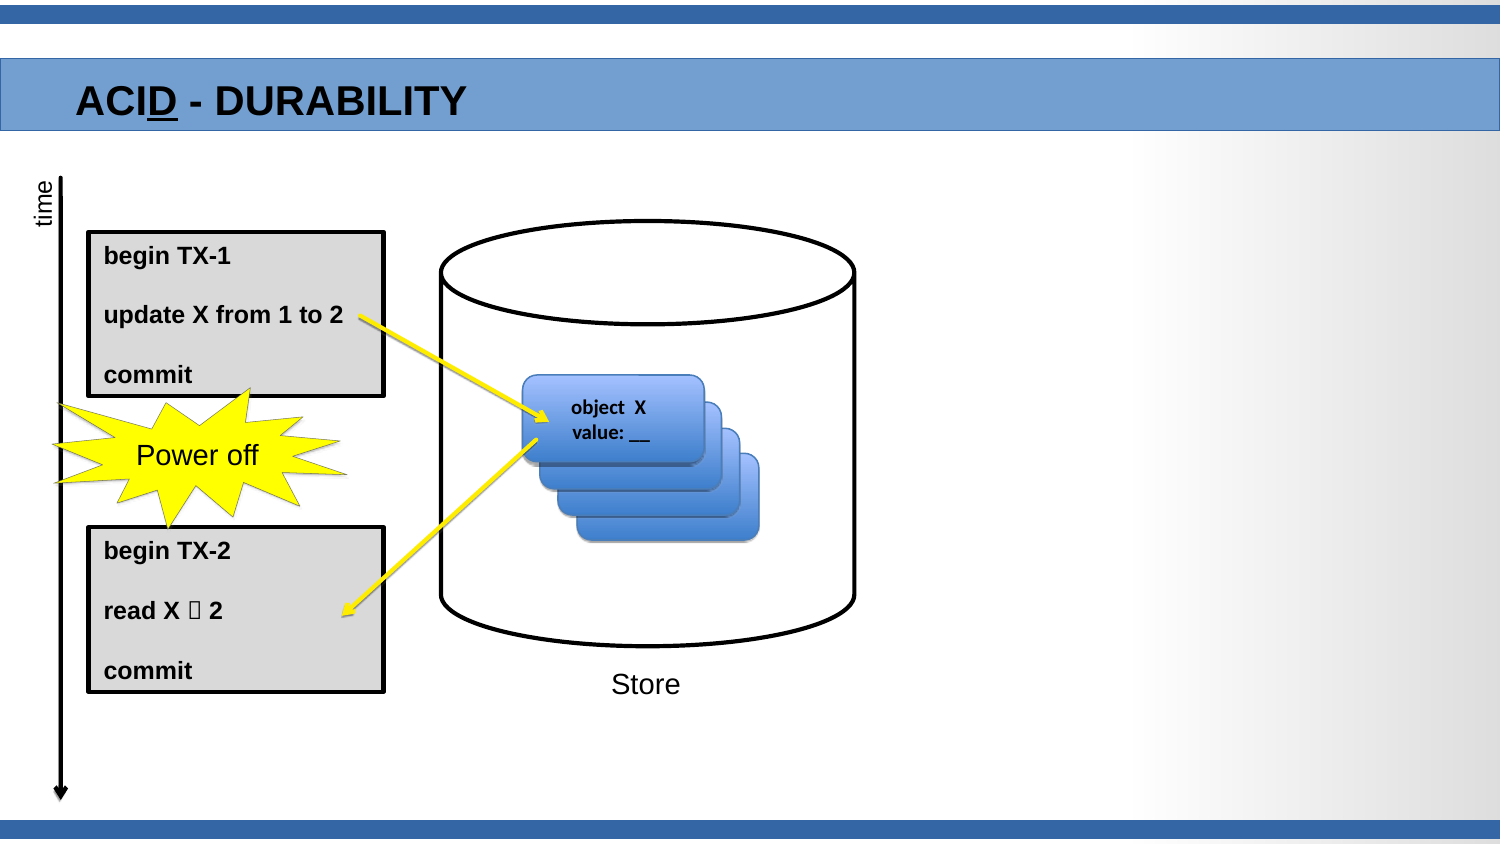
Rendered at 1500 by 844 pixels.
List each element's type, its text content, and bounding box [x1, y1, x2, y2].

text_box Store [533, 658, 759, 708]
text_box Power off [51, 387, 348, 530]
text_box [440, 274, 855, 647]
text_box begin TX-1 update X from 1 to 2 commit [88, 231, 384, 397]
title ACID - Durability [63, 52, 1199, 151]
text_box [440, 364, 522, 523]
text_box begin TX-2 read X  2 commit [88, 527, 384, 692]
text_box object X value: __ [522, 374, 705, 462]
title JACIS – Object type specification [440, 220, 855, 325]
text_box time [19, 150, 65, 243]
